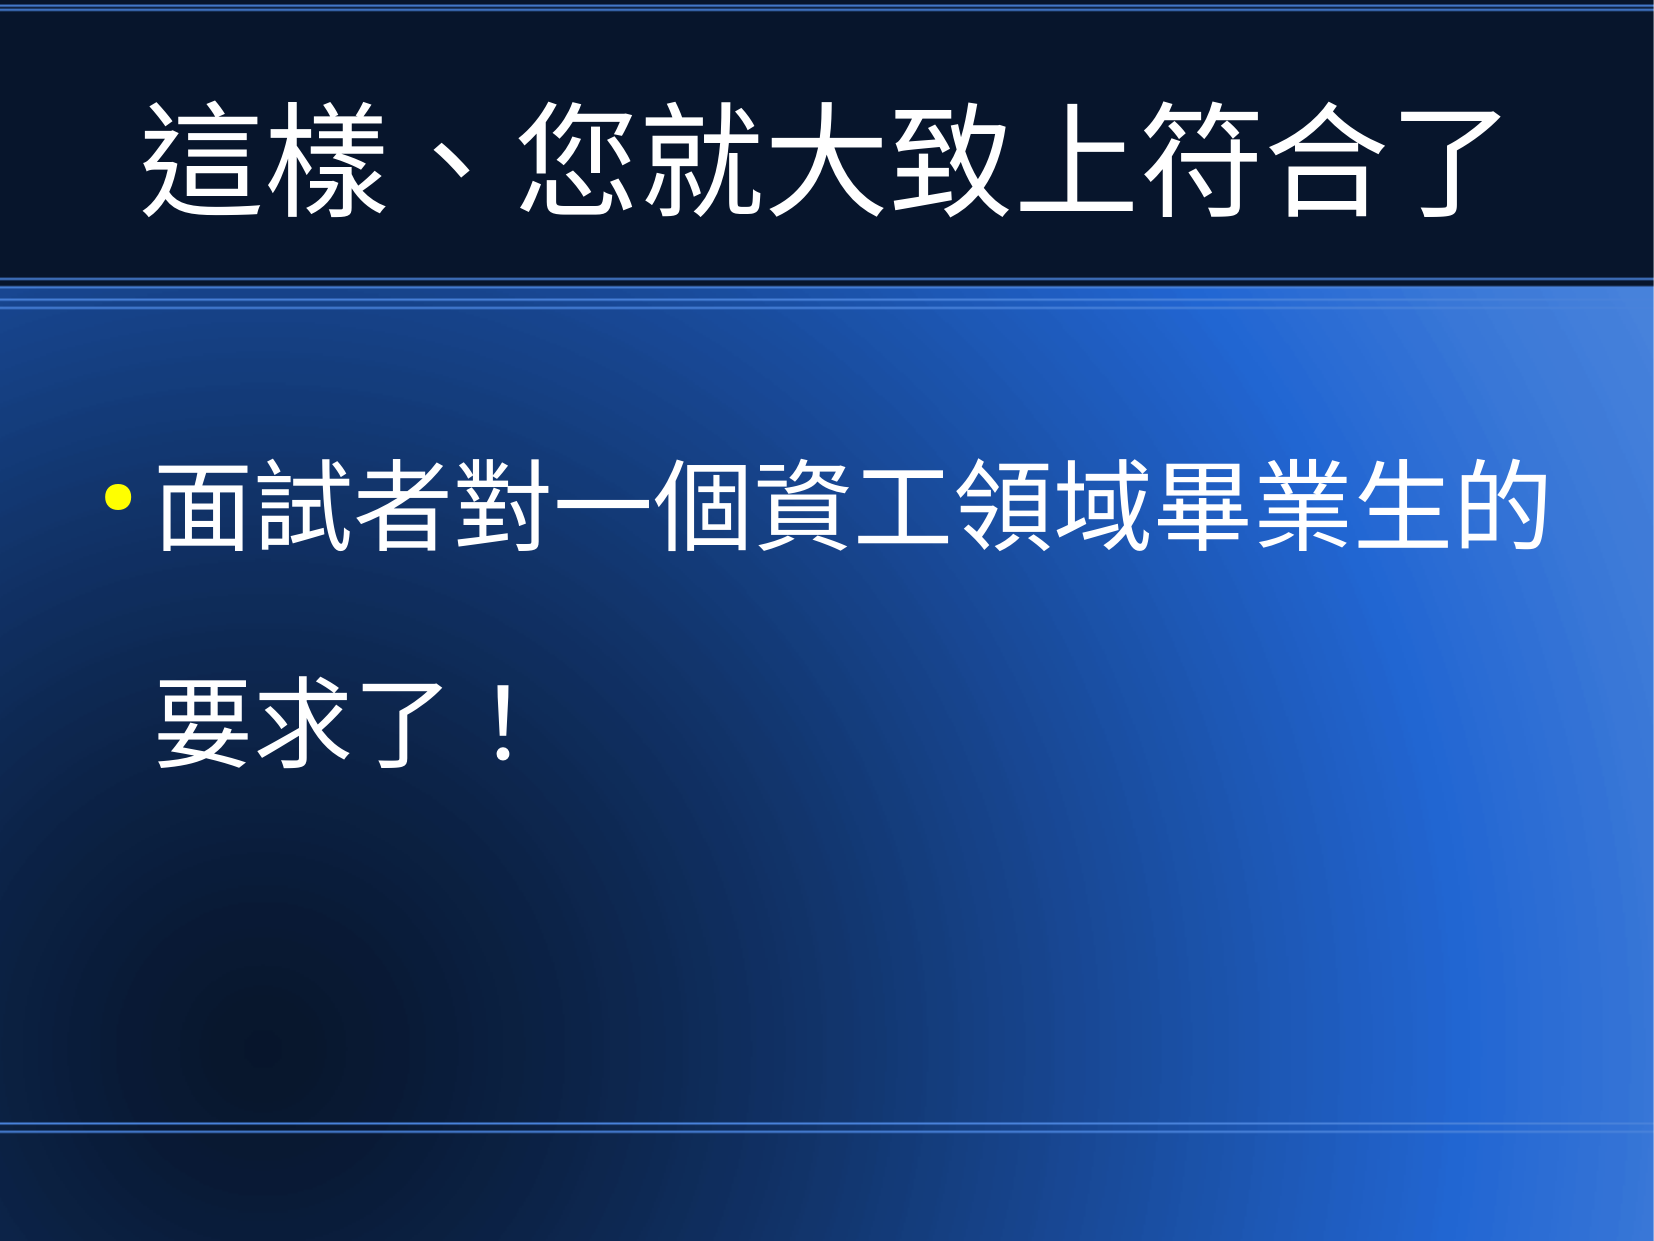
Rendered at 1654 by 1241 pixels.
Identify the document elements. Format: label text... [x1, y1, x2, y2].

title 這樣、您就大致上符合了 [82, 49, 1571, 257]
list 面試者對一個資工領域畢業生的要求了！ [82, 355, 1571, 1241]
picture [0, 0, 1654, 1241]
